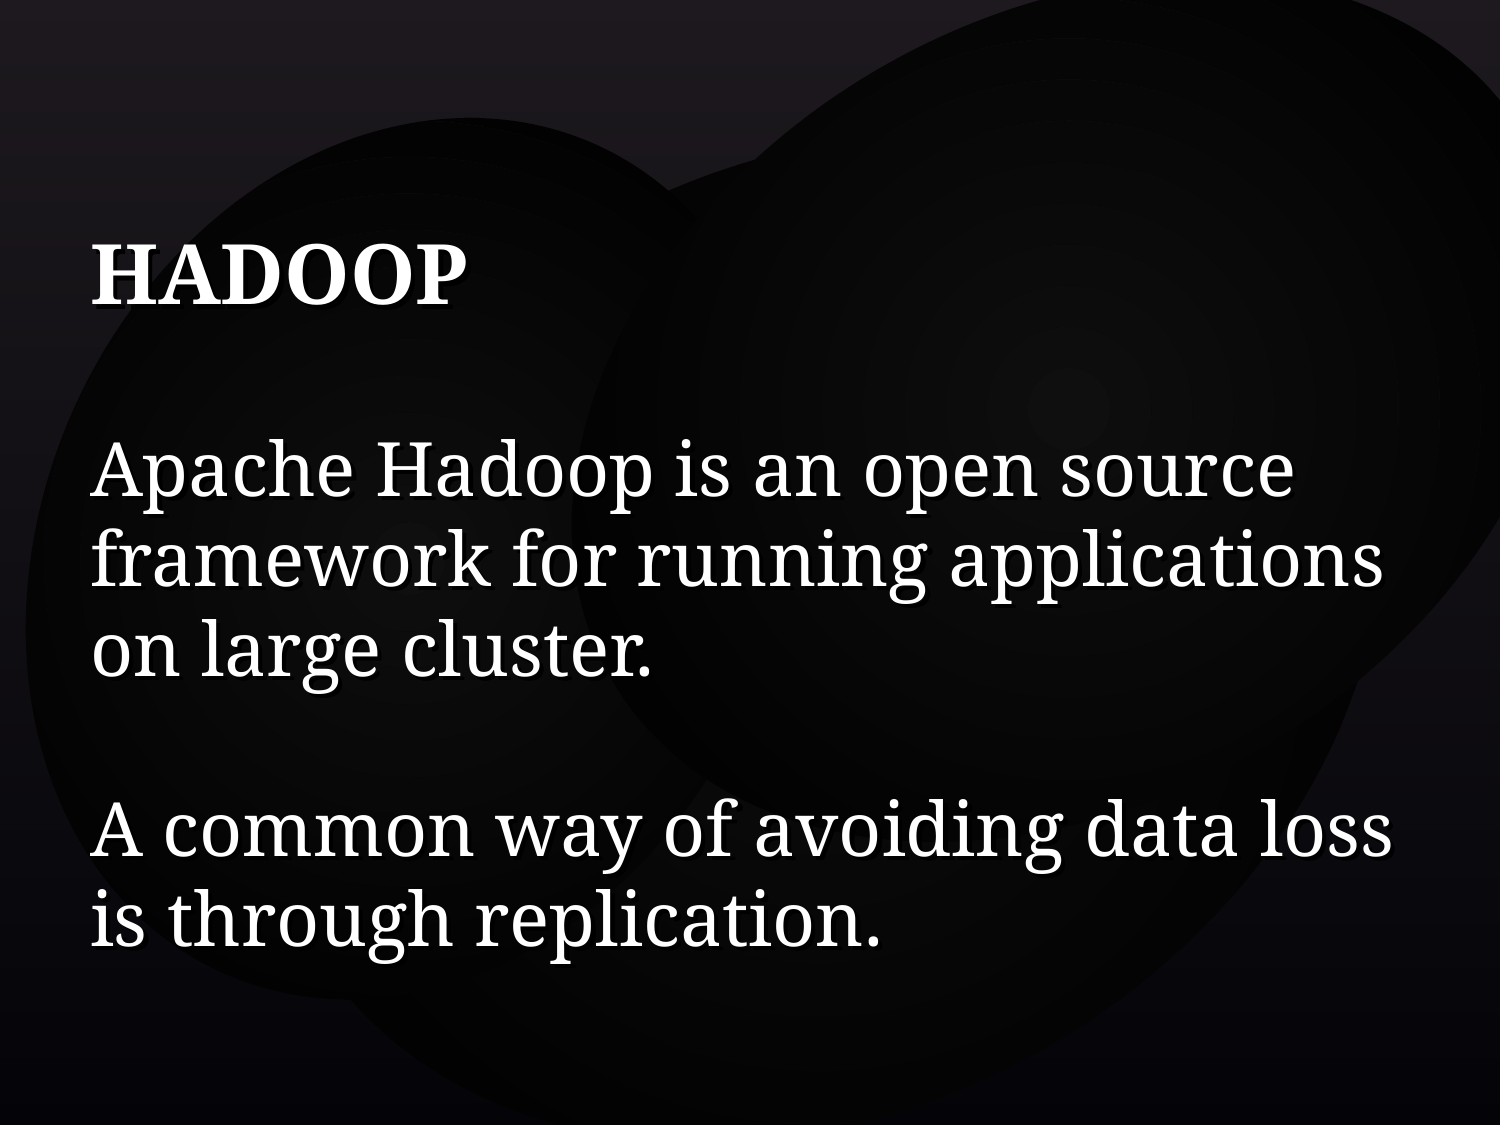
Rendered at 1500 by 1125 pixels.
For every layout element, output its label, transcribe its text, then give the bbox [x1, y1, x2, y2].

title HADOOP Apache Hadoop is an open source framework for running applications on large cluster. A common way of avoiding data loss is through replication. [75, 45, 1426, 1059]
